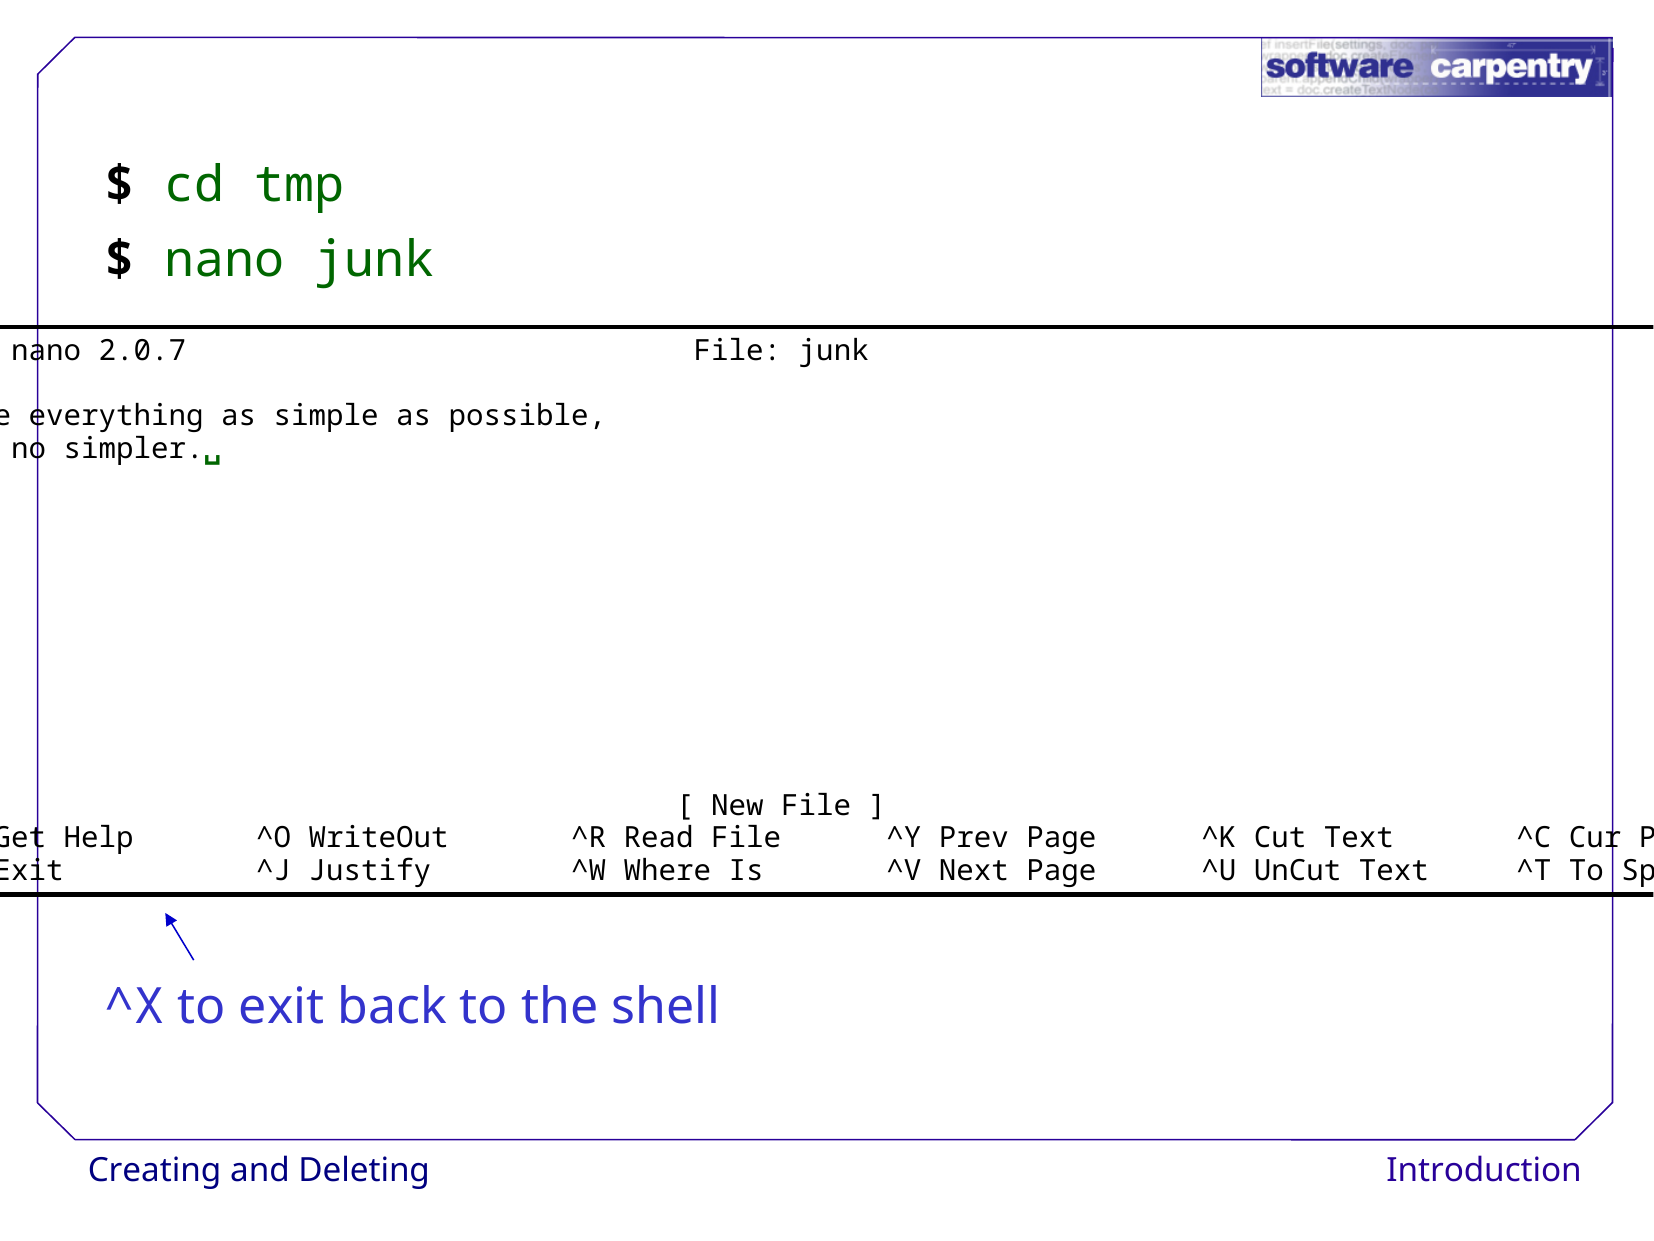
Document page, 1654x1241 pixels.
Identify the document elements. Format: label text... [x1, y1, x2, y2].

text_box GNU nano 2.0.7 File: junk Make everything as simple as possible, but no simpler.␣ [ New File ] ^G Get Help ^O WriteOut ^R Read File ^Y Prev Page ^K Cut Text ^C Cur Pos ^X Exit ^J Justify ^W Where Is ^V Next Page ^U UnCut Text ^T To Spell [0, 327, 1654, 895]
text_box $ cd tmp $ nano junk [89, 895, 1512, 1037]
picture [1261, 39, 1613, 97]
text_box $ cd tmp $ nano junk [89, 128, 1512, 327]
text_box ^X to exit back to the shell [89, 950, 1102, 1093]
